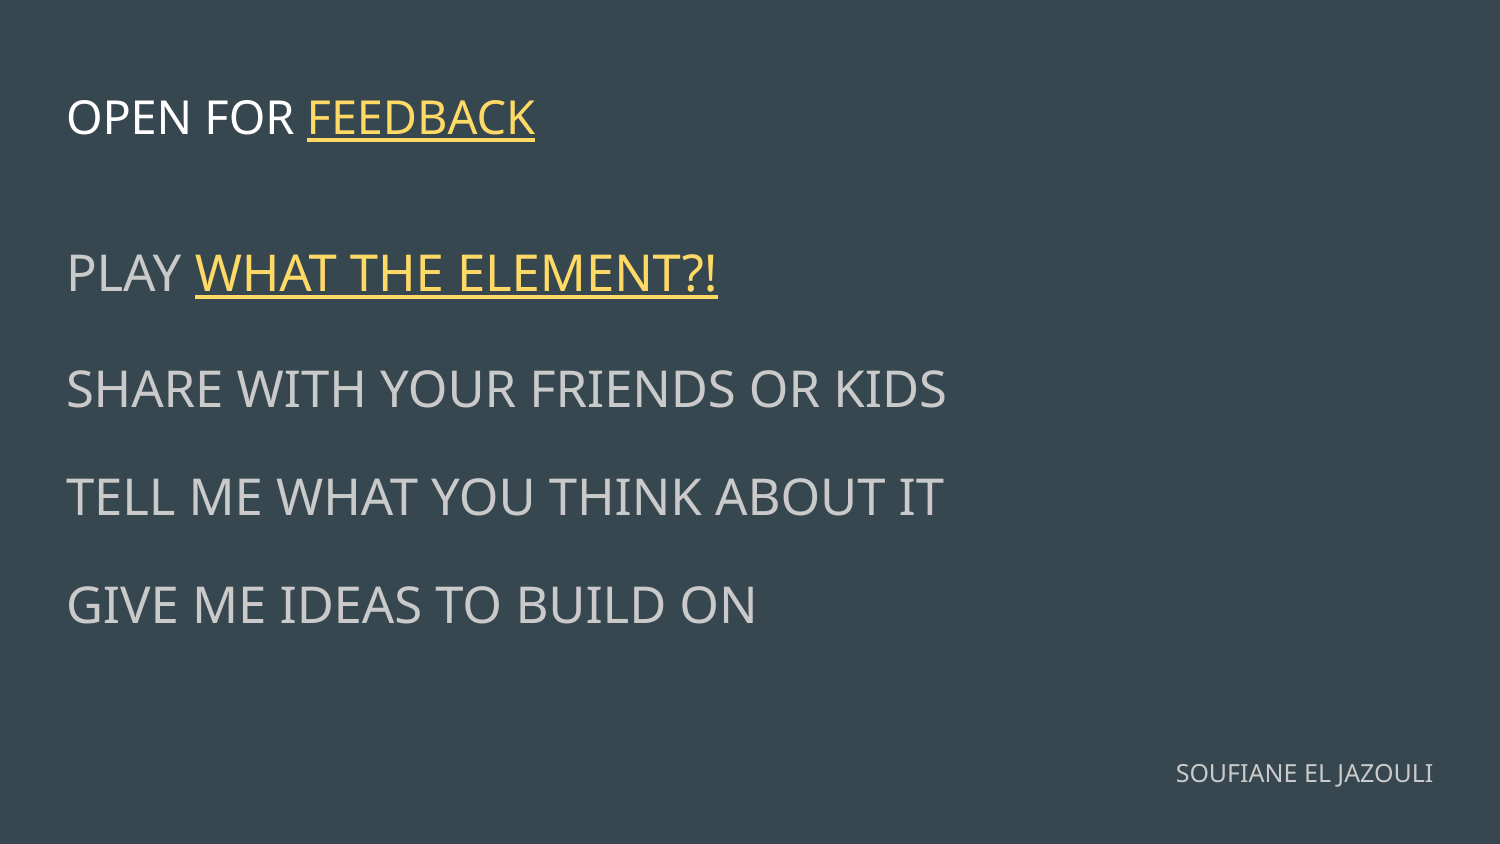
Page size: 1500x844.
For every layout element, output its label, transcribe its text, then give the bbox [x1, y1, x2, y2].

title OPEN FOR FEEDBACK [51, 72, 1449, 167]
list PLAY WHAT THE ELEMENT?! SHARE WITH YOUR FRIENDS OR KIDS TELL ME WHAT YOU THINK ABOUT IT GIVE ME IDEAS TO BUILD ON SOUFIANE EL JAZOULI [51, 189, 1449, 806]
